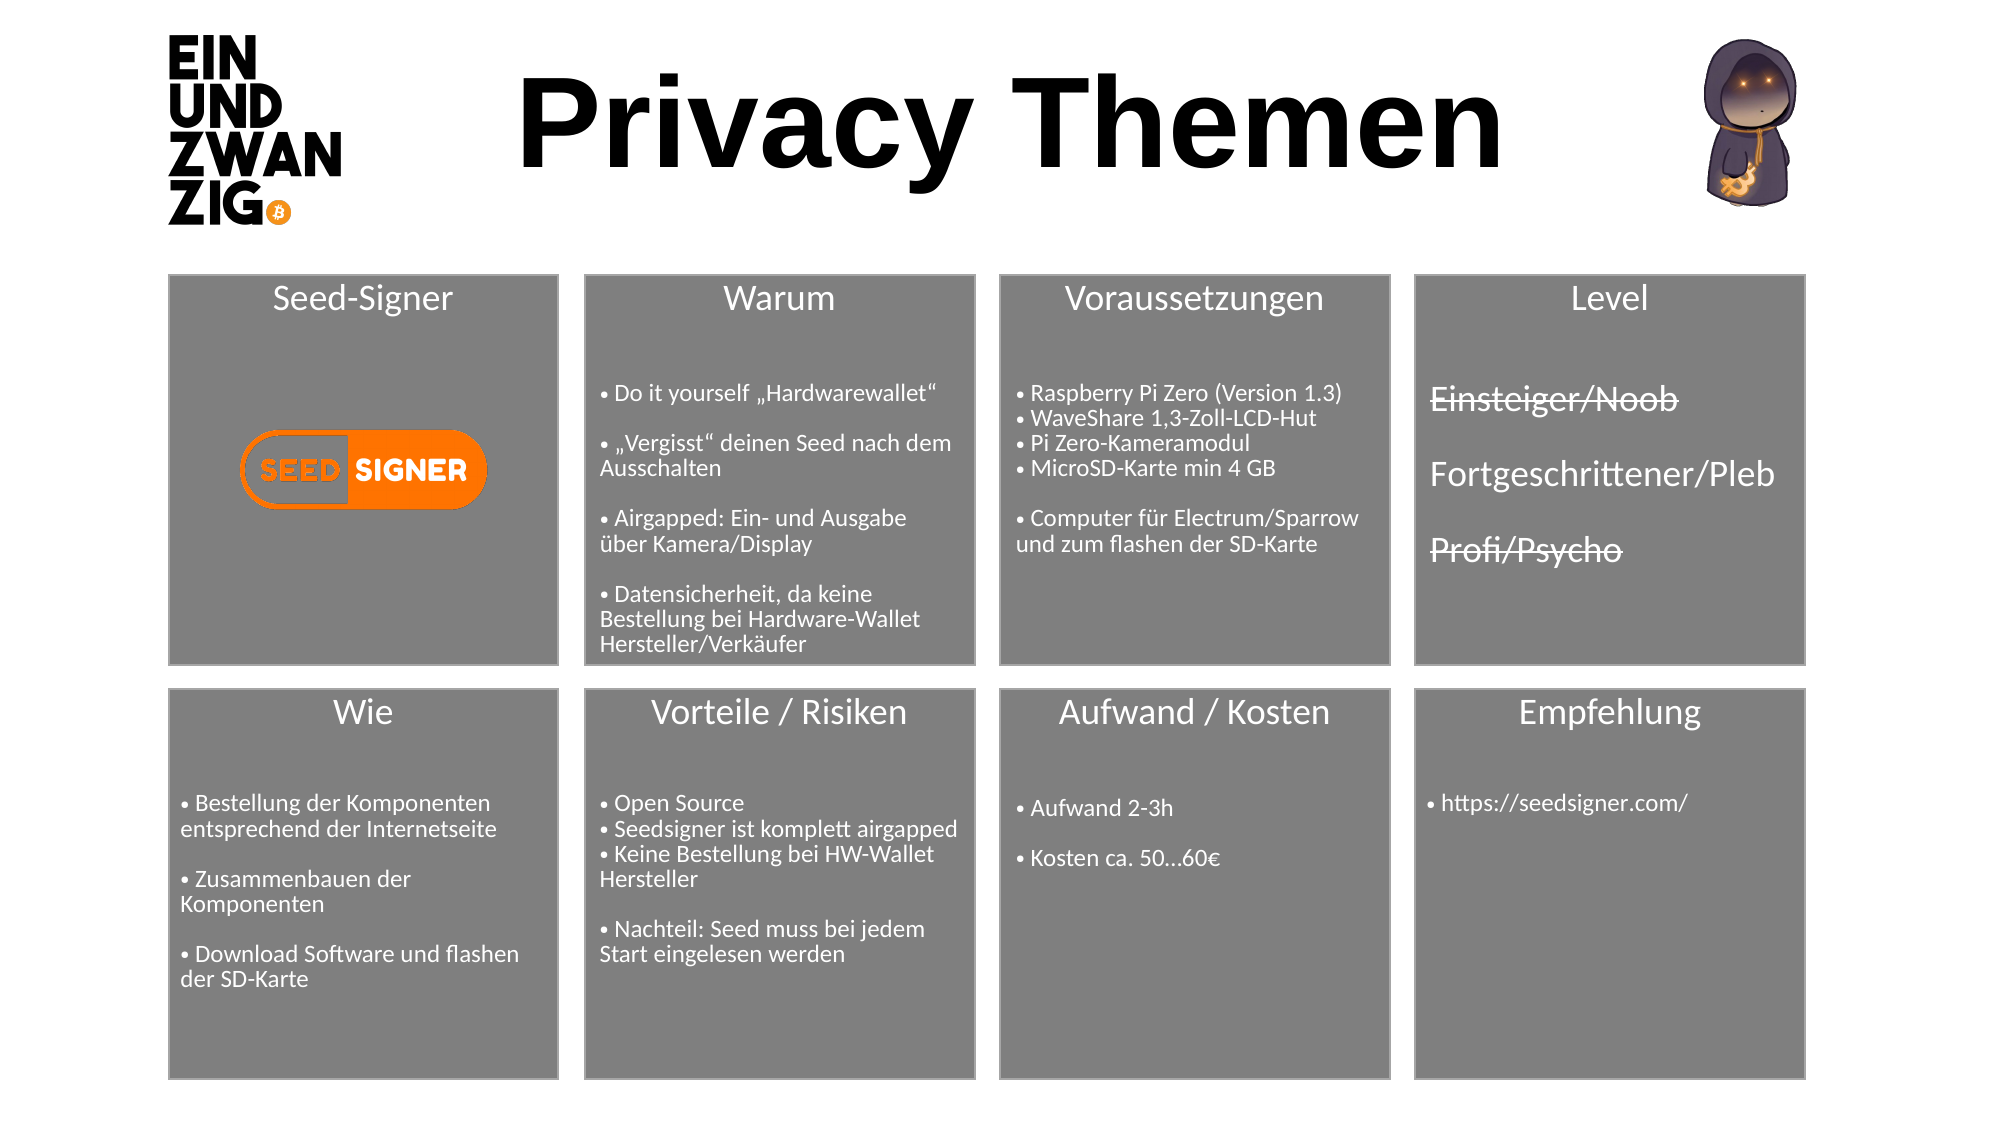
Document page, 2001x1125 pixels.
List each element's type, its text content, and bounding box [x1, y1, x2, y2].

text_box https://seedsigner.com/ [1411, 786, 1801, 1075]
picture [168, 35, 358, 225]
text_box Bestellung der Komponenten entsprechend der Internetseite Zusammenbauen der Komponenten Download Software und flashen der SD-Karte [165, 786, 555, 1075]
picture [1607, 0, 1887, 260]
picture [227, 421, 500, 518]
text_box Raspberry Pi Zero (Version 1.3) WaveShare 1,3-Zoll-LCD-Hut Pi Zero-Kameramodul MicroSD-Karte min 4 GB Computer für Electrum/Sparrow und zum flashen der SD-Karte [1001, 375, 1391, 665]
text_box Aufwand 2-3h Kosten ca. 50…60€ [1001, 790, 1391, 1079]
text_box Einsteiger/Noob Fortgeschrittener/Pleb Profi/Psycho [1415, 375, 1805, 665]
text_box Open Source Seedsigner ist komplett airgapped Keine Bestellung bei HW-Wallet Hersteller Nachteil: Seed muss bei jedem Start eingelesen werden [585, 786, 974, 1075]
text_box Do it yourself „Hardwarewallet“ „Vergisst“ deinen Seed nach dem Ausschalten Airgapped: Ein- und Ausgabe über Kamera/Display Datensicherheit, da keine Bestellung bei Hardware-Wallet Hersteller/Verkäufer [585, 375, 975, 665]
text_box Seed-Signer [169, 275, 558, 665]
